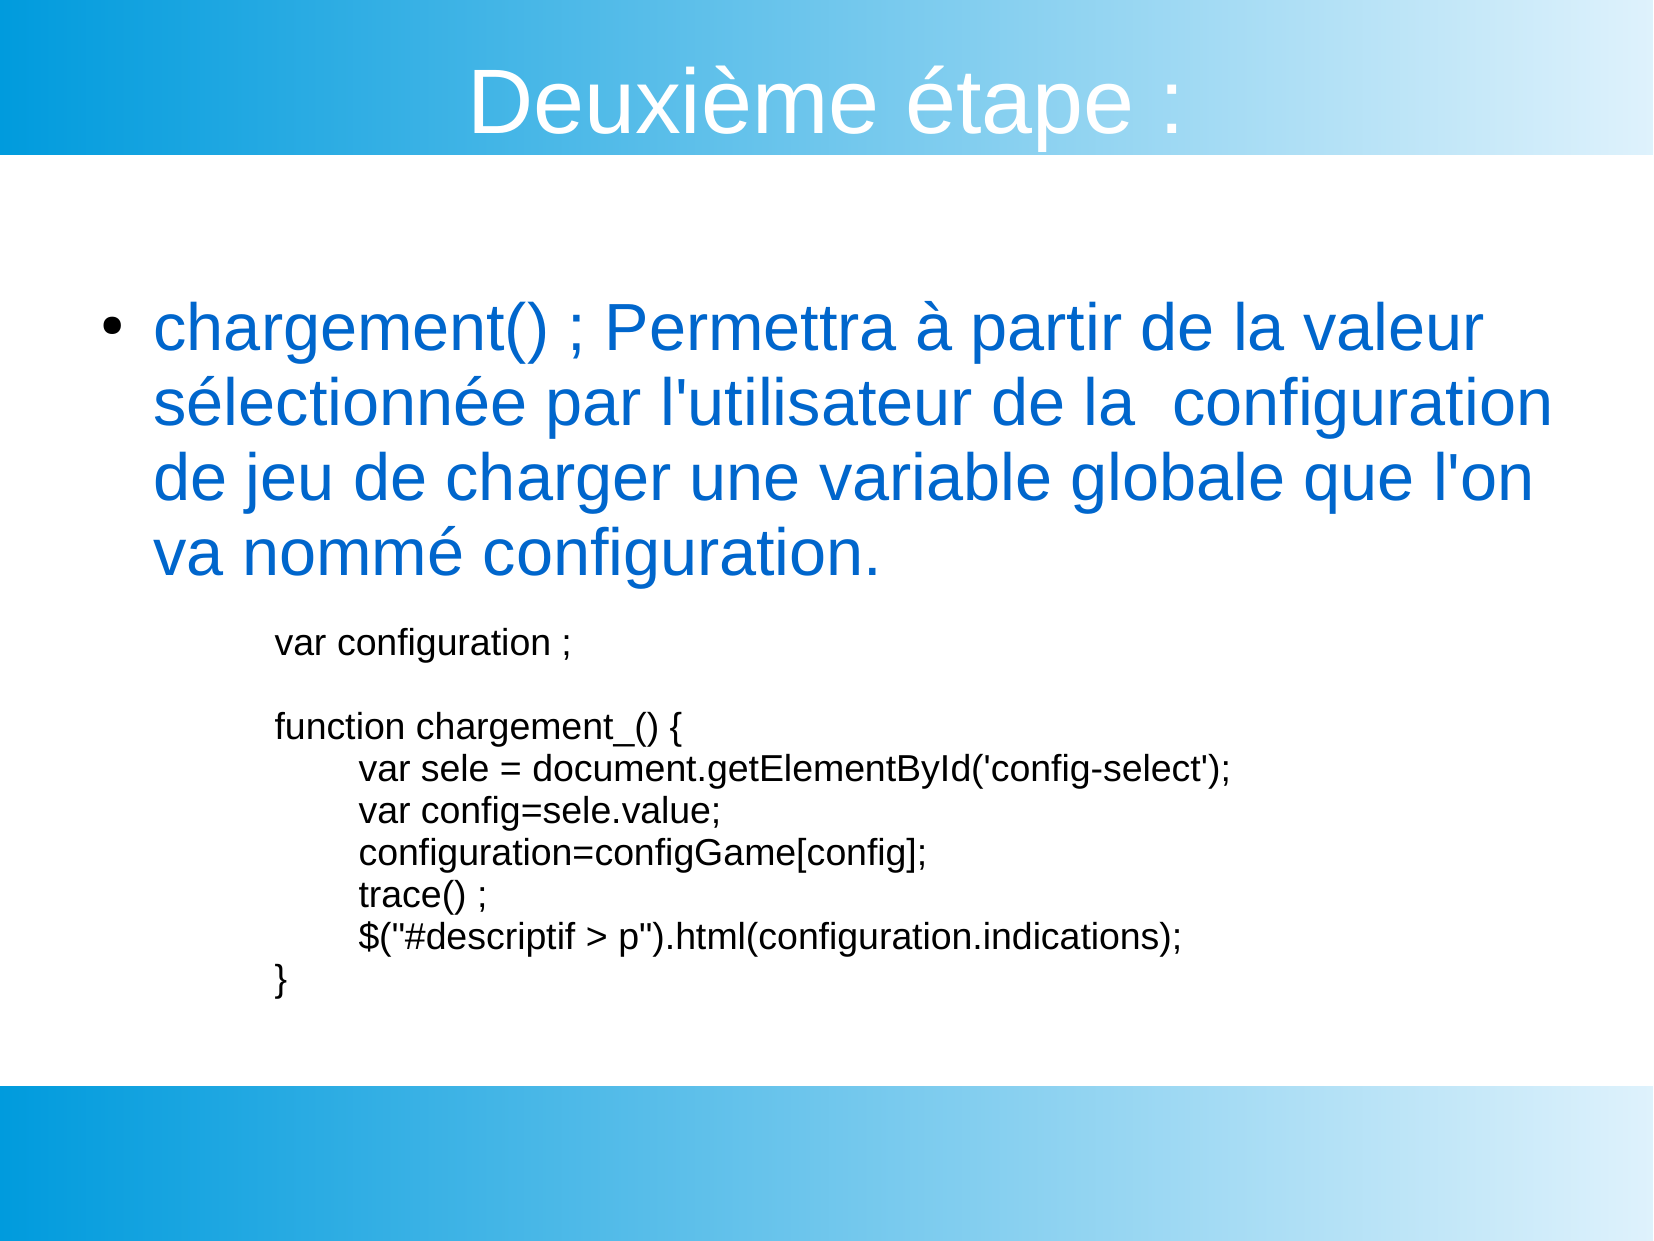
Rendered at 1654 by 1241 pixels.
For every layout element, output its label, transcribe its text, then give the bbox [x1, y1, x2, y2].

text_box var configuration ; function chargement_() { var sele = document.getElementById('config-select'); var config=sele.value; configuration=configGame[config]; trace() ; $("#descriptif > p").html(configuration.indications); } [259, 614, 1465, 1007]
title Deuxième étape : [82, 49, 1571, 155]
list chargement() ; Permettra à partir de la valeur sélectionnée par l'utilisateur de la configuration de jeu de charger une variable globale que l'on va nommé configuration. [82, 290, 1571, 1010]
